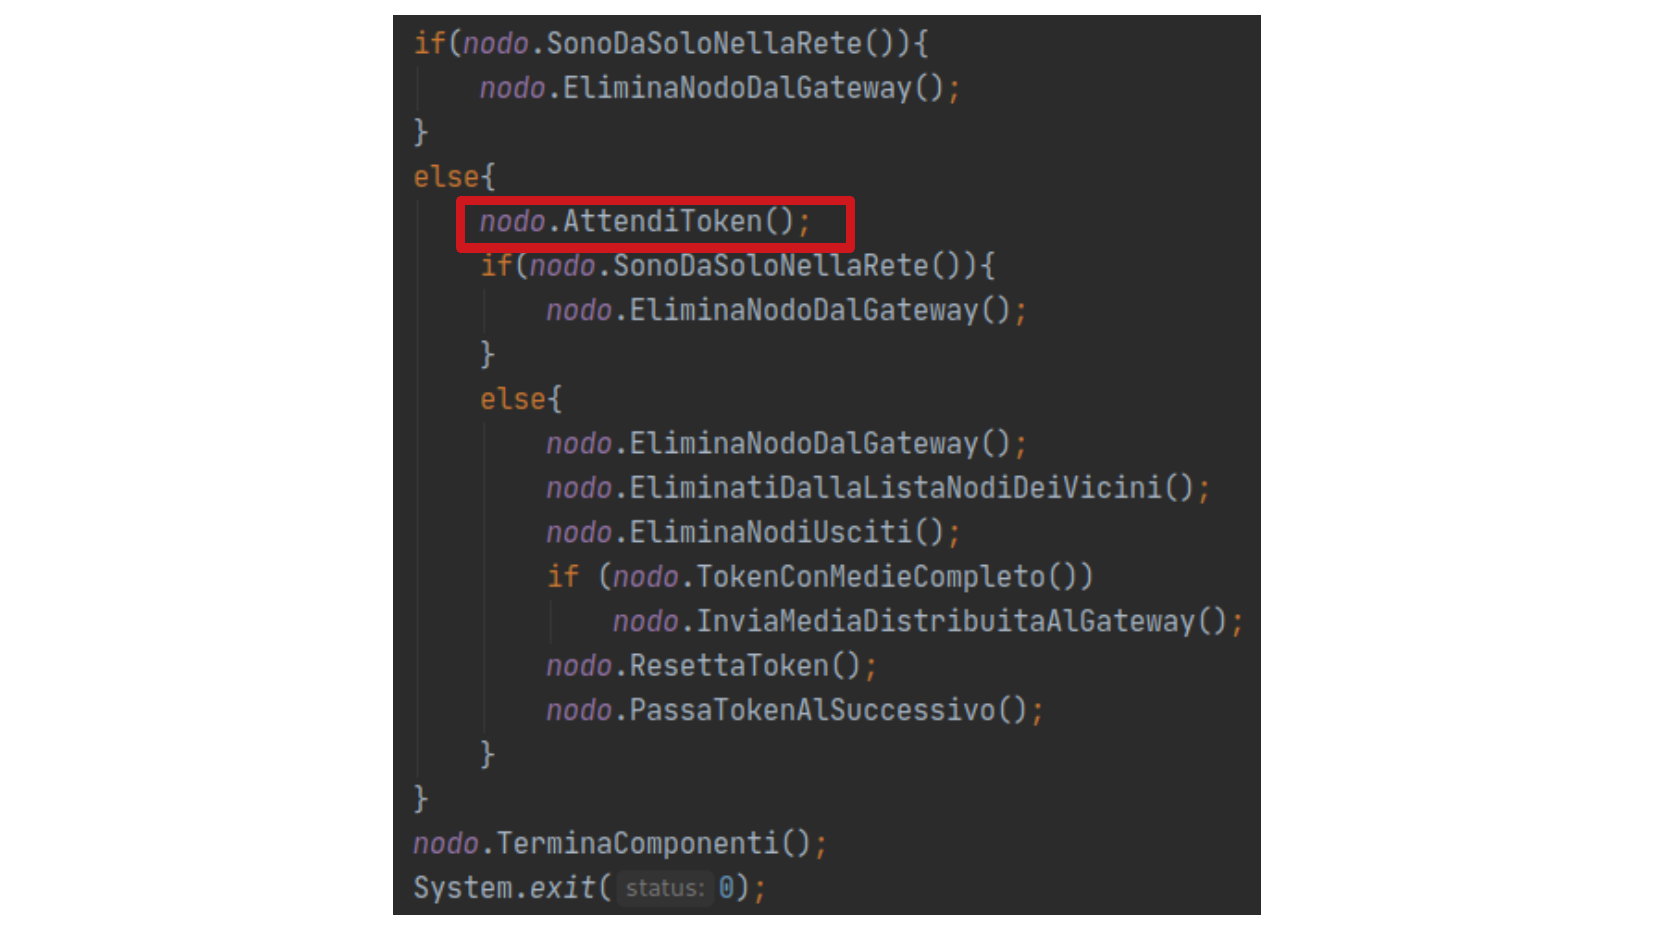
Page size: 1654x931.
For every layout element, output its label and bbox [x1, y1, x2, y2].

picture [393, 15, 1261, 915]
